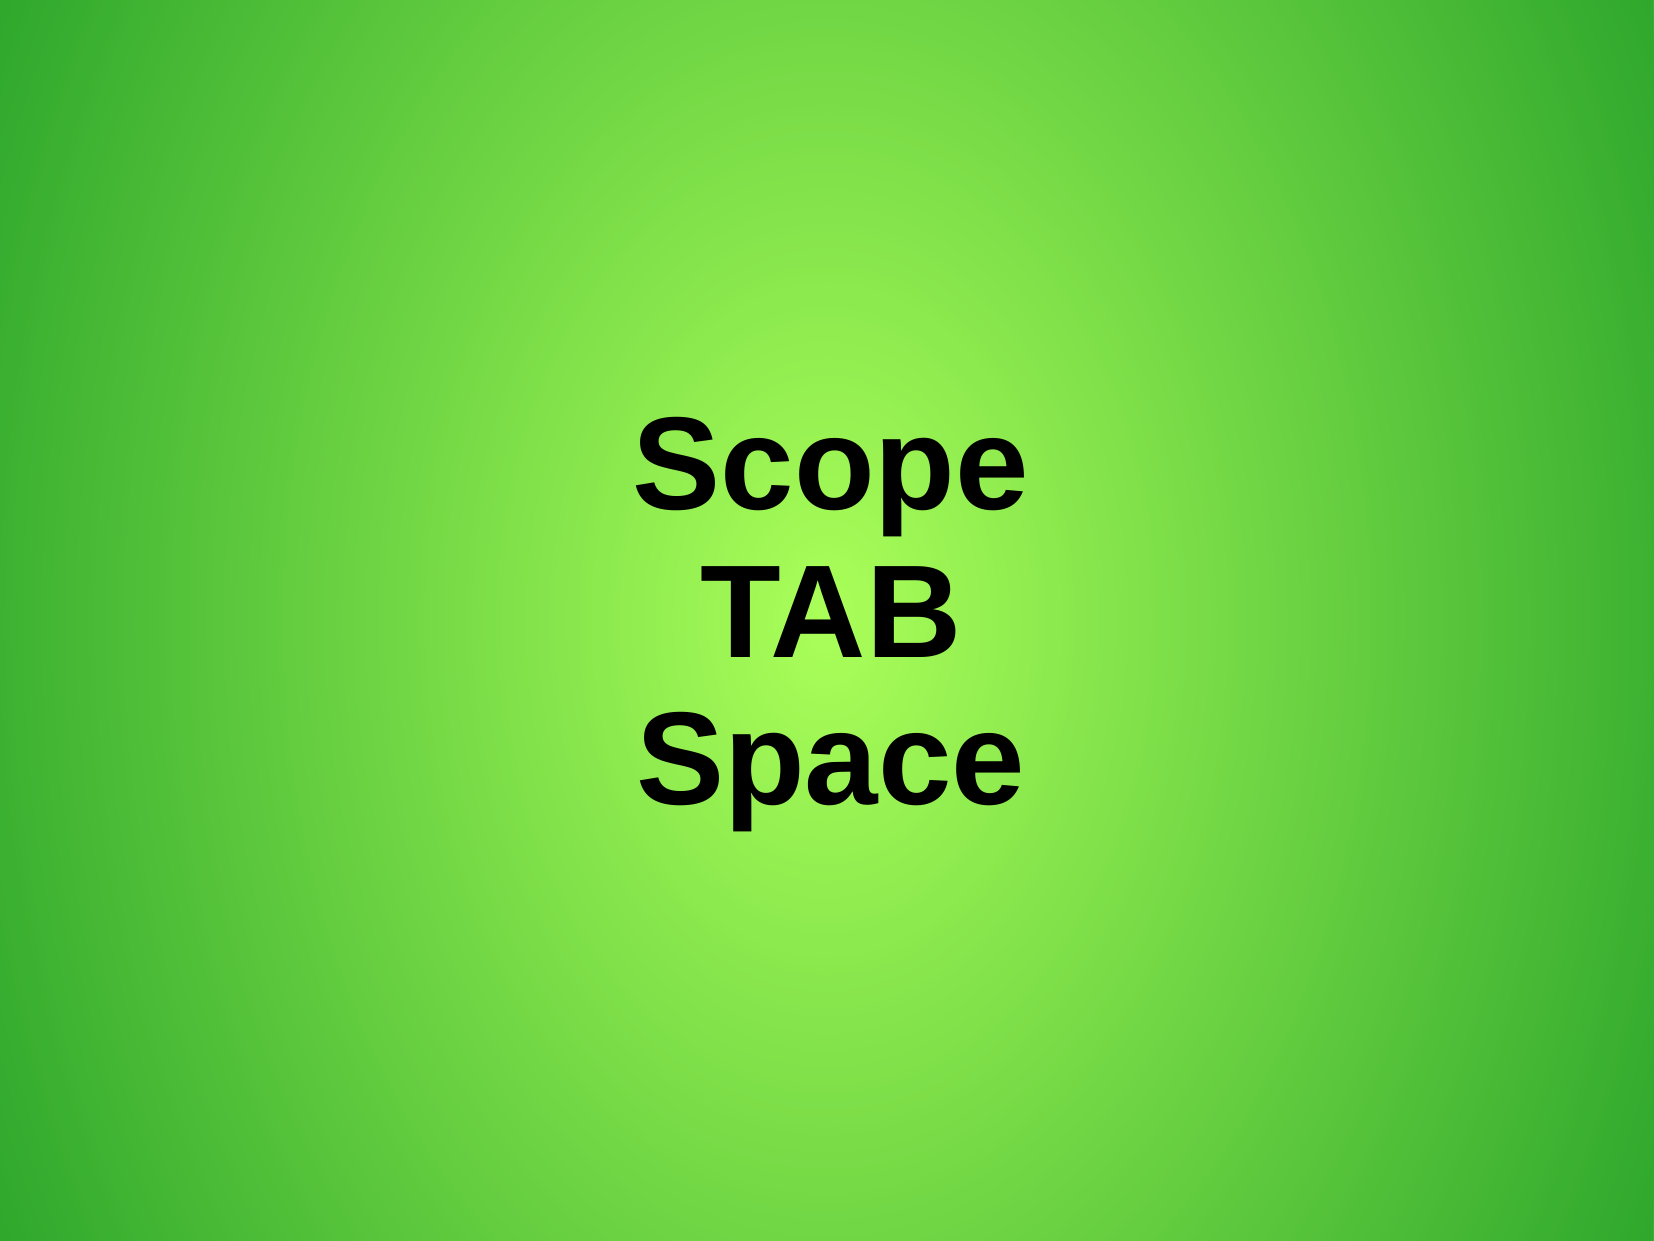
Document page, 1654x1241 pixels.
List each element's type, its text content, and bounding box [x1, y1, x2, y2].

title Scope TAB Space [86, 390, 1576, 833]
